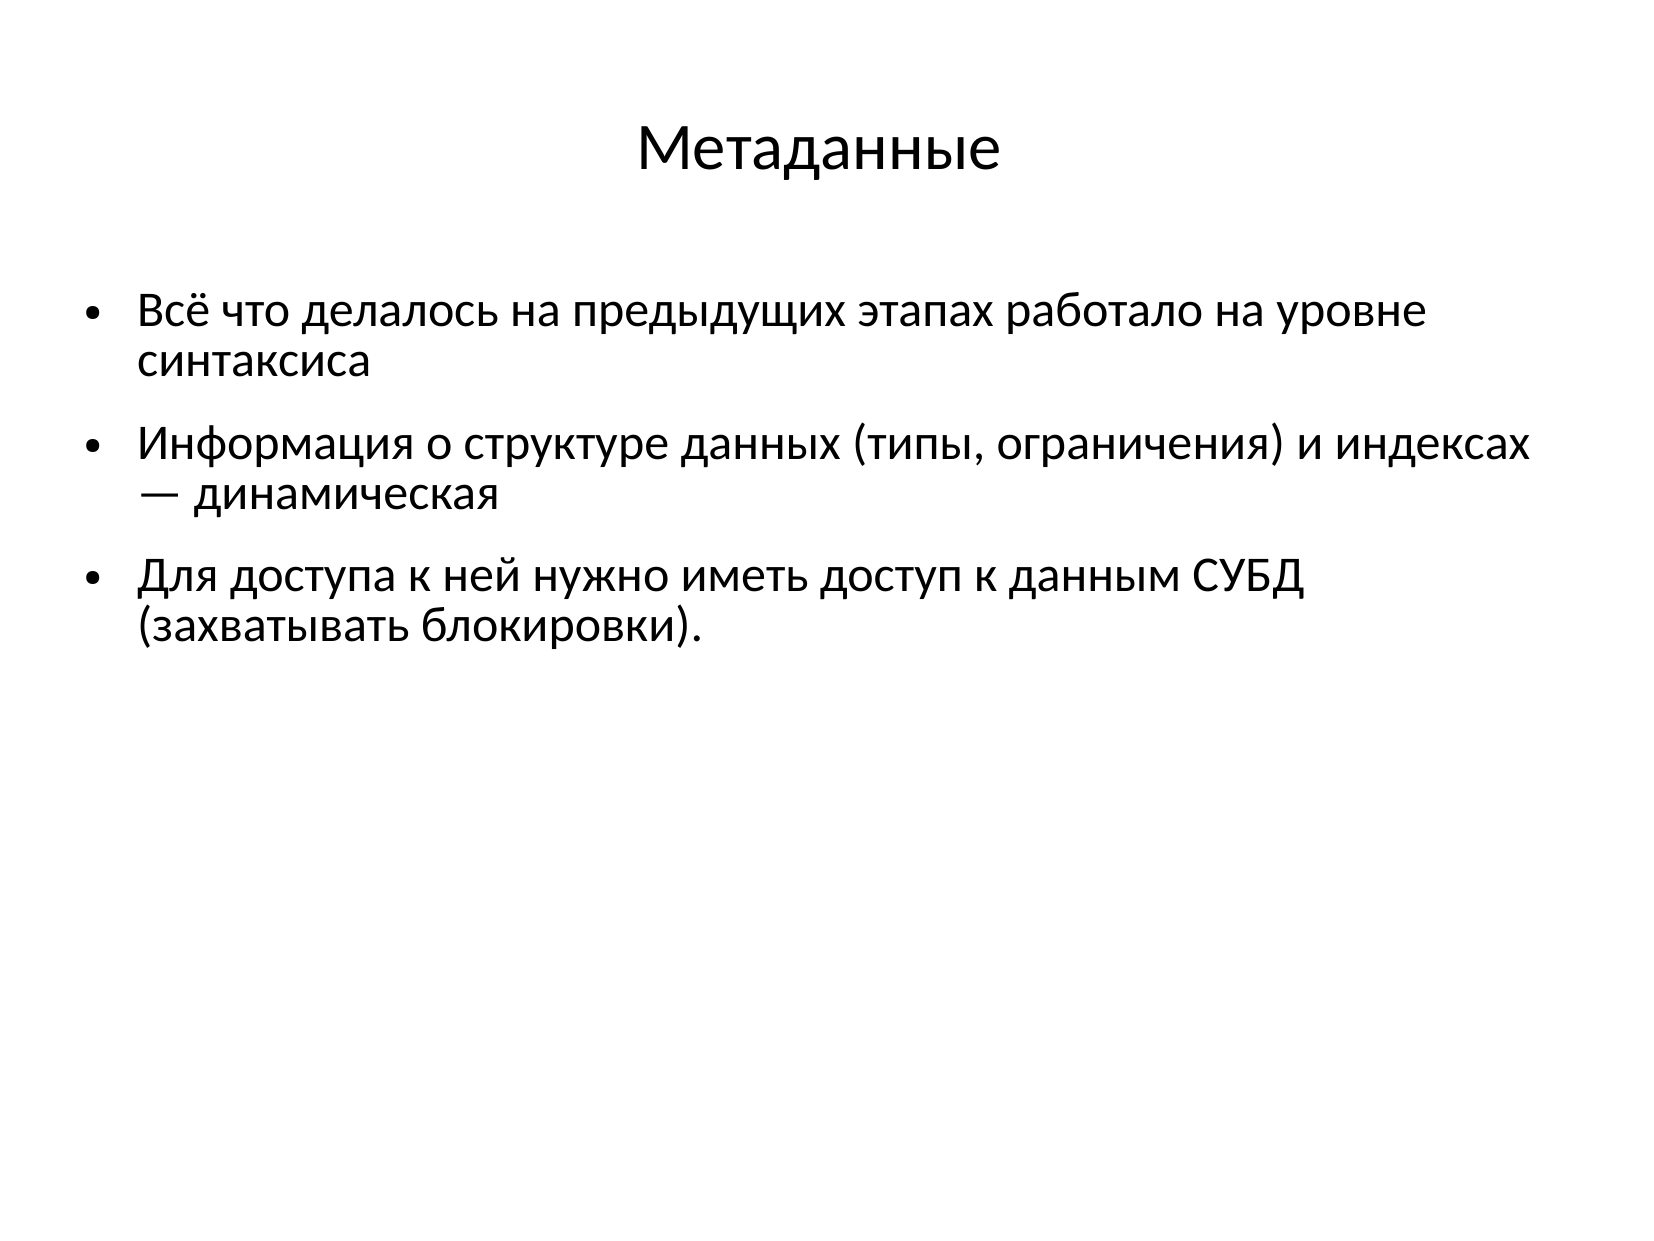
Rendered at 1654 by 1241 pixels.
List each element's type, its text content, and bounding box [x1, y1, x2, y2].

list Всё что делалось на предыдущих этапах работало на уровне синтаксиса Информация о структуре данных (типы, ограничения) и индексах — динамическая Для доступа к ней нужно иметь доступ к данным СУБД (захватывать блокировки). [66, 289, 1555, 1108]
title Метаданные [82, 49, 1571, 257]
